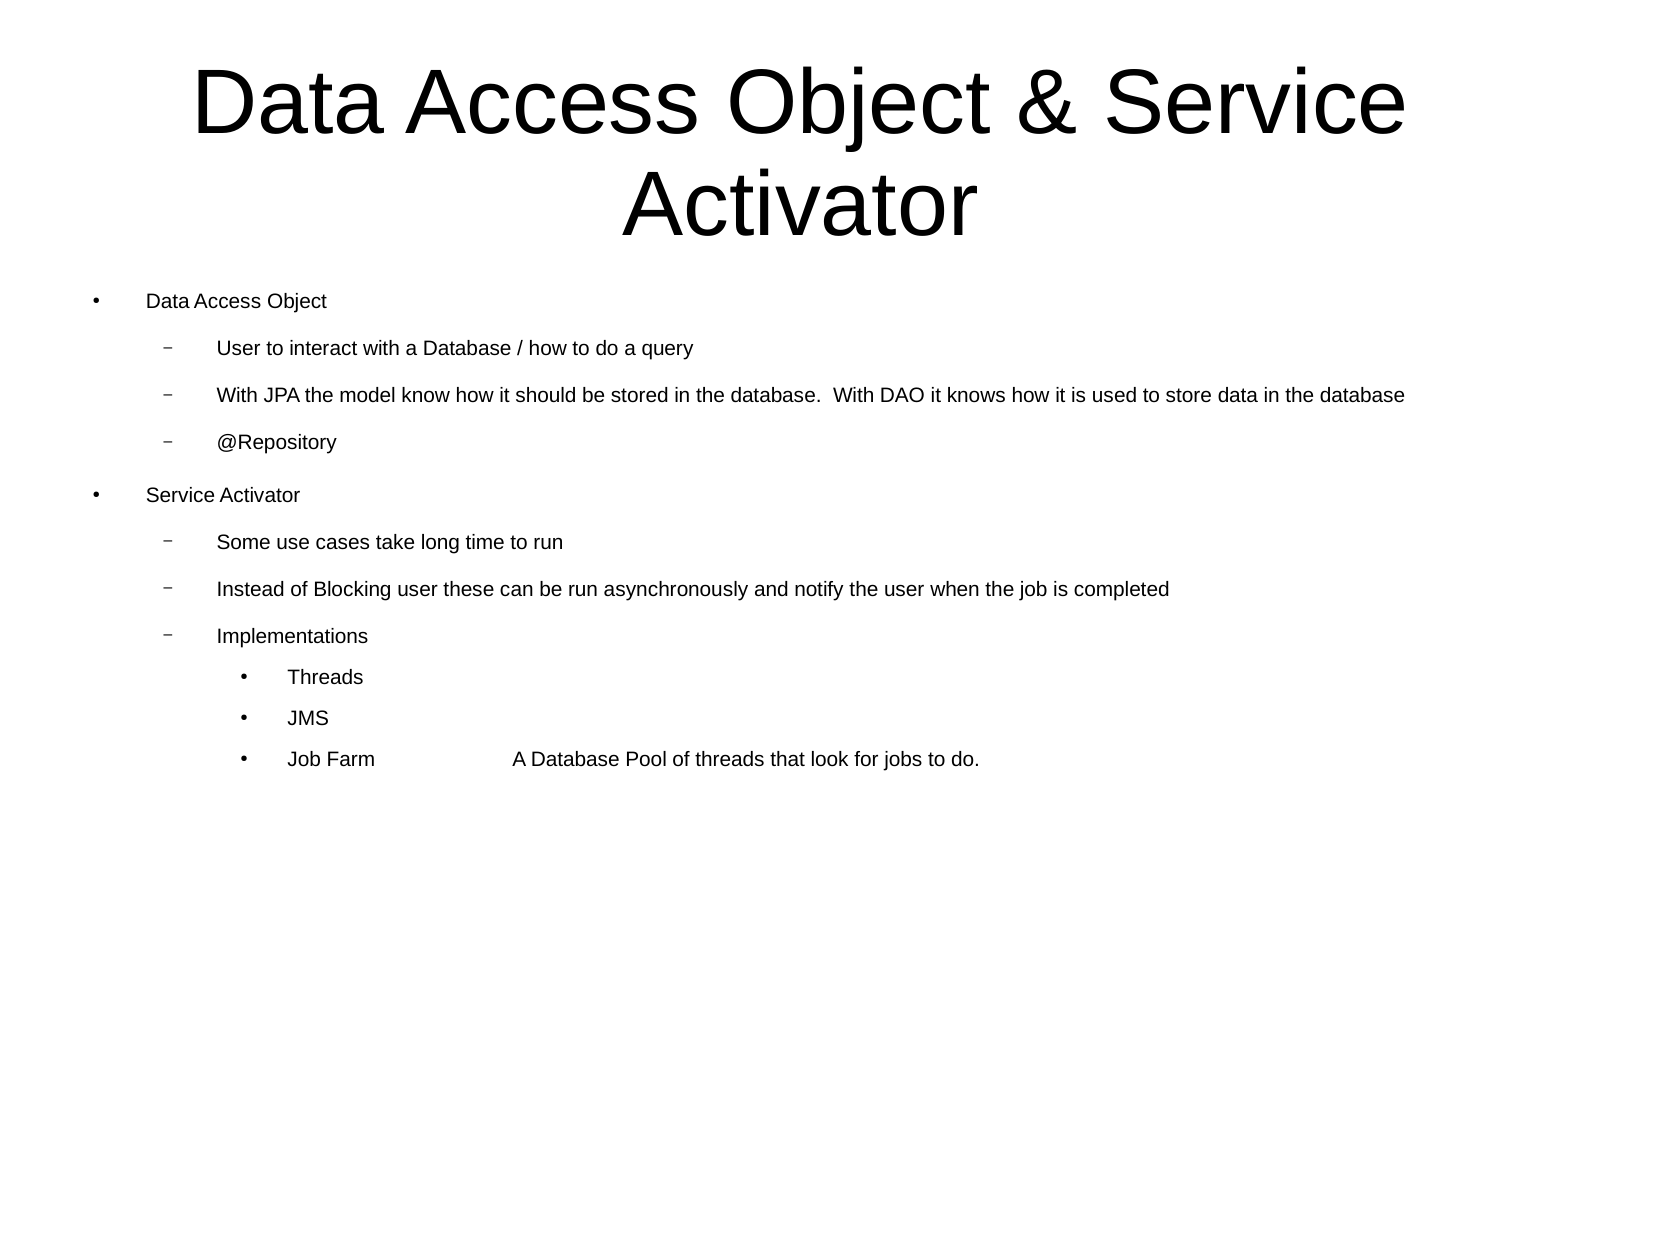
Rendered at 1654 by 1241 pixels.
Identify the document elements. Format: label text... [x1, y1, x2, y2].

title Data Access Object & Service Activator [56, 49, 1546, 257]
list Data Access Object User to interact with a Database / how to do a query With JPA the model know how it should be stored in the database. With DAO it knows how it is used to store data in the database @Repository Service Activator Some use cases take long time to run Instead of Blocking user these can be run asynchronously and notify the user when the job is completed Implementations Threads JMS Job Farm A Database Pool of threads that look for jobs to do. [75, 290, 1564, 1010]
